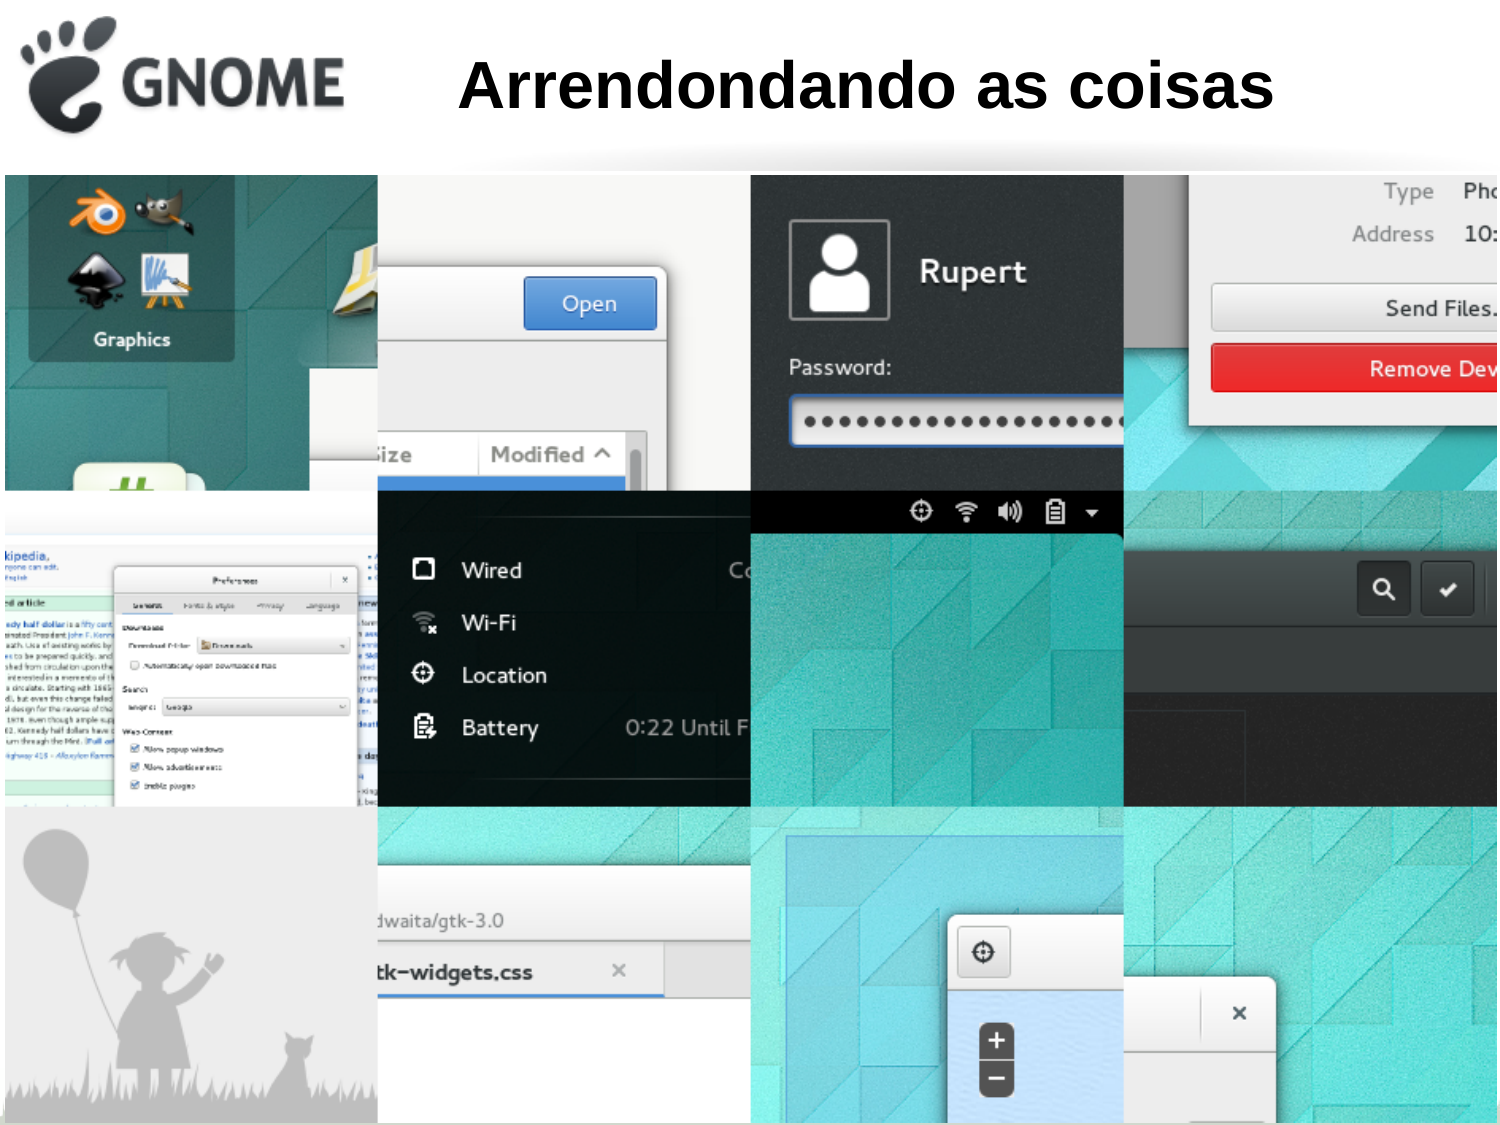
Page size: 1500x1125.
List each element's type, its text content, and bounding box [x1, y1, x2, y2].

picture [0, 175, 1500, 1125]
picture [16, 15, 349, 142]
title Arrendondando as coisas [442, 0, 1500, 178]
